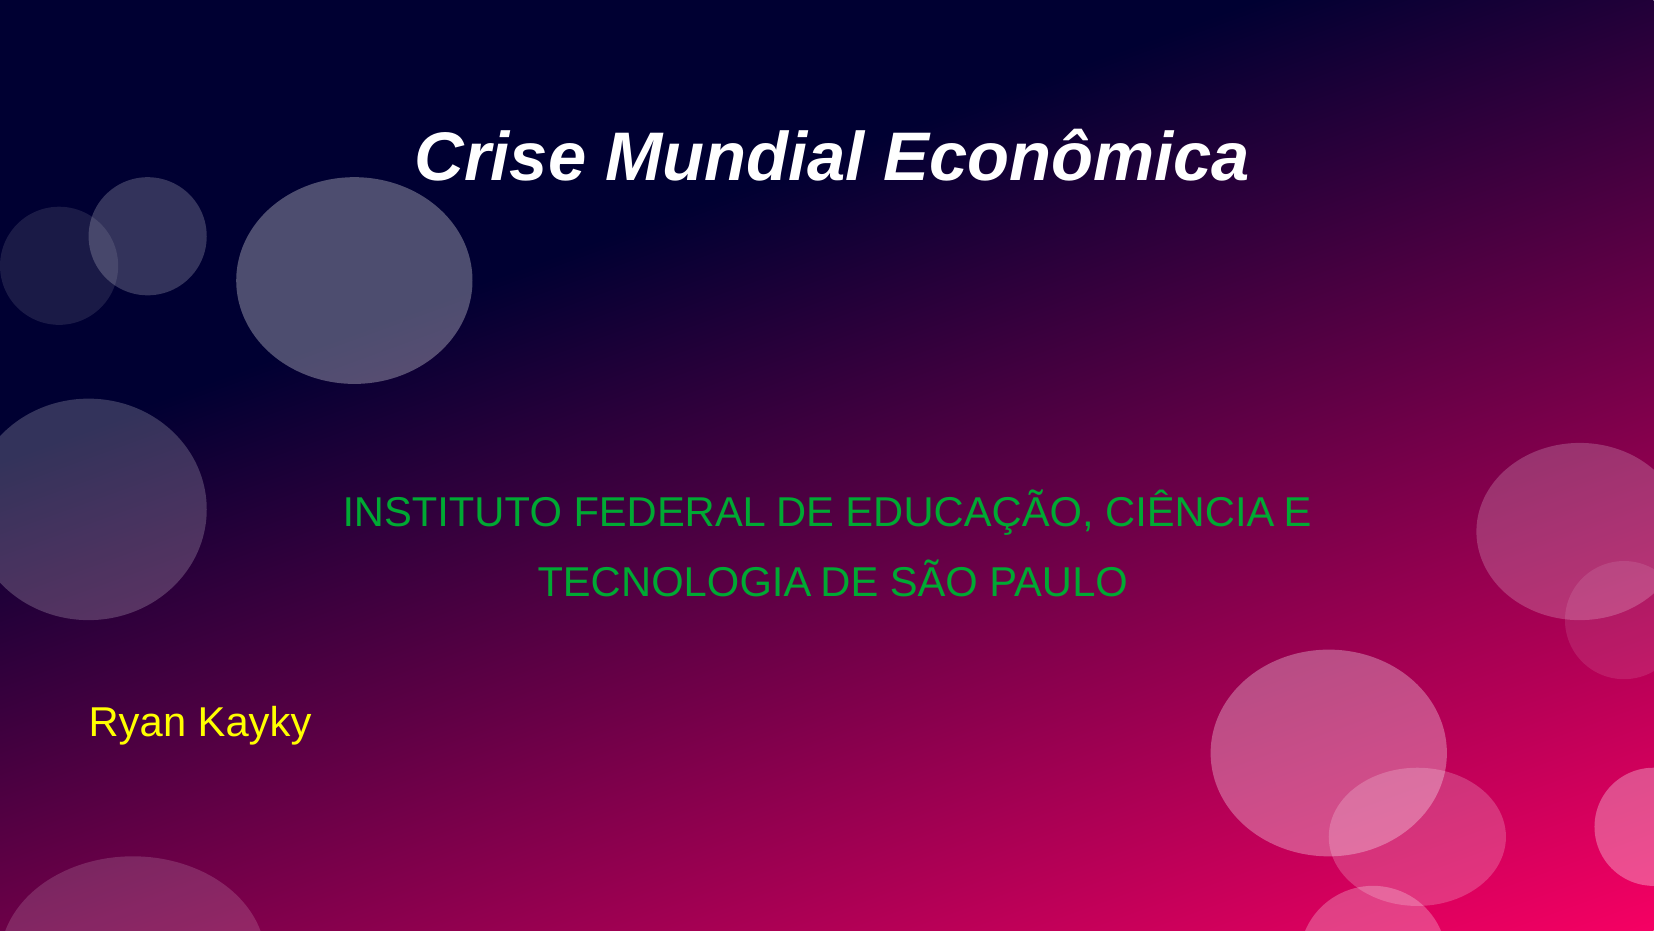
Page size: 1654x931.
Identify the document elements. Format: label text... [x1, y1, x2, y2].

title Crise Mundial Econômica [88, 79, 1577, 235]
subtitle INSTITUTO FEDERAL DE EDUCAÇÃO, CIÊNCIA E TECNOLOGIA DE SÃO PAULO Ryan Kayky [88, 324, 1577, 886]
